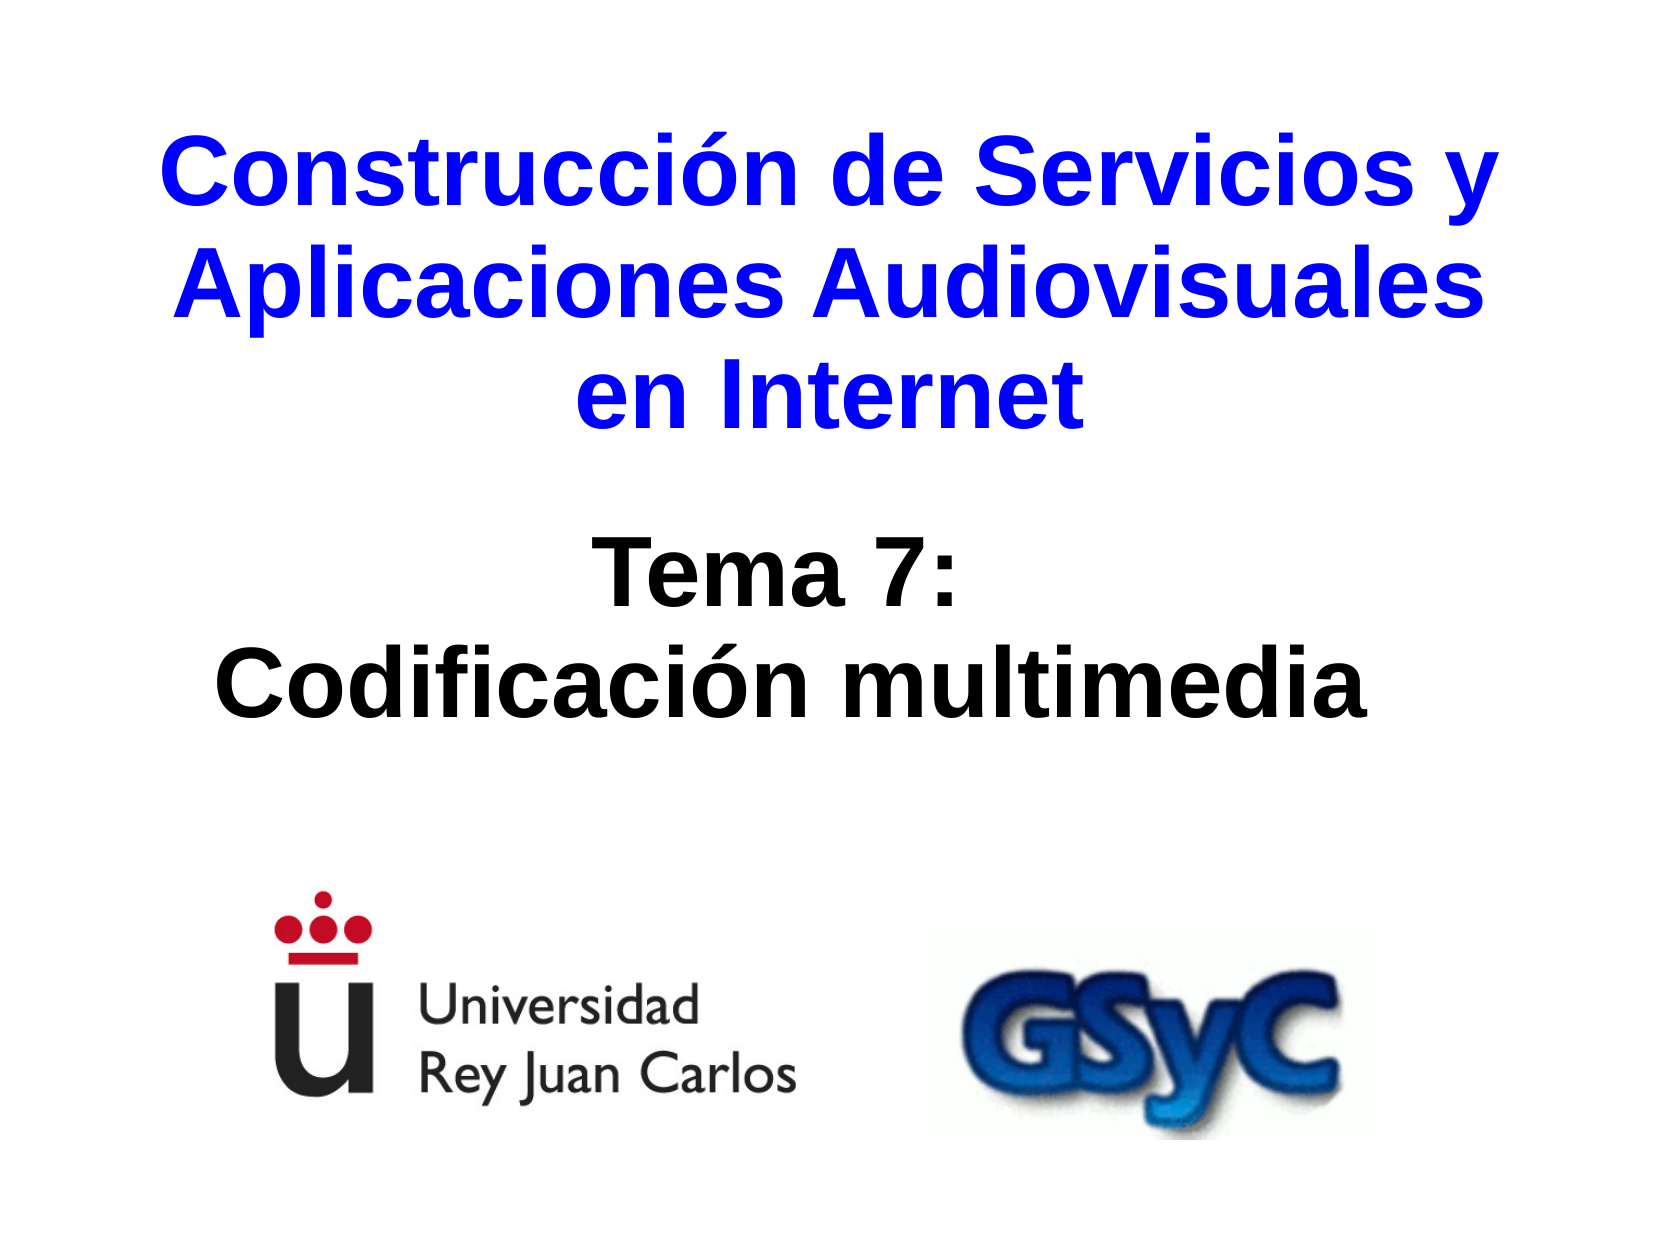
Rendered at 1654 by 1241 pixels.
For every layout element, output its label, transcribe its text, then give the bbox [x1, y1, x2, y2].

picture [240, 869, 824, 1126]
title Tema 7: Codificación multimedia [105, 515, 1476, 740]
picture [922, 929, 1379, 1141]
title Construcción de Servicios y Aplicaciones Audiovisuales en Internet [144, 114, 1516, 451]
